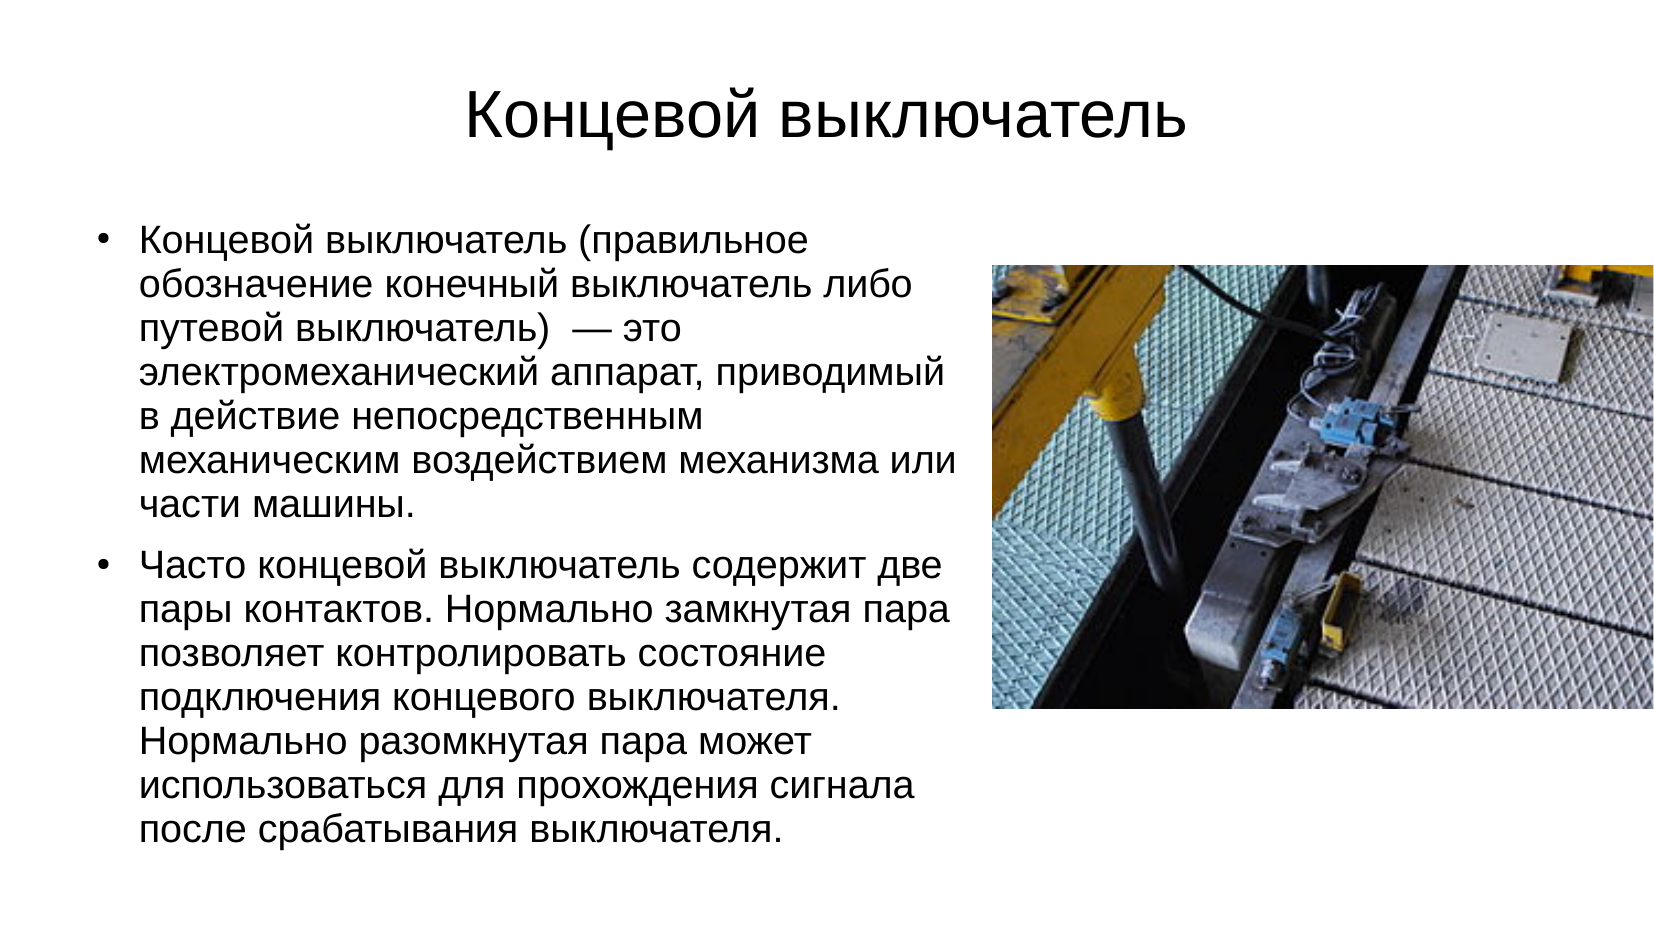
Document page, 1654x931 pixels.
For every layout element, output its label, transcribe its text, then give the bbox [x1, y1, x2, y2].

list Концевой выключатель (правильное обозначение конечный выключатель либо путевой выключатель) — это электромеханический аппарат, приводимый в действие непосредственным механическим воздействием механизма или части машины. Часто концевой выключатель содержит две пары контактов. Нормально замкнутая пара позволяет контролировать состояние подключения концевого выключателя. Нормально разомкнутая пара может использоваться для прохождения сигнала после срабатывания выключателя. [82, 217, 975, 857]
picture [992, 265, 1654, 709]
title Концевой выключатель [82, 37, 1571, 193]
